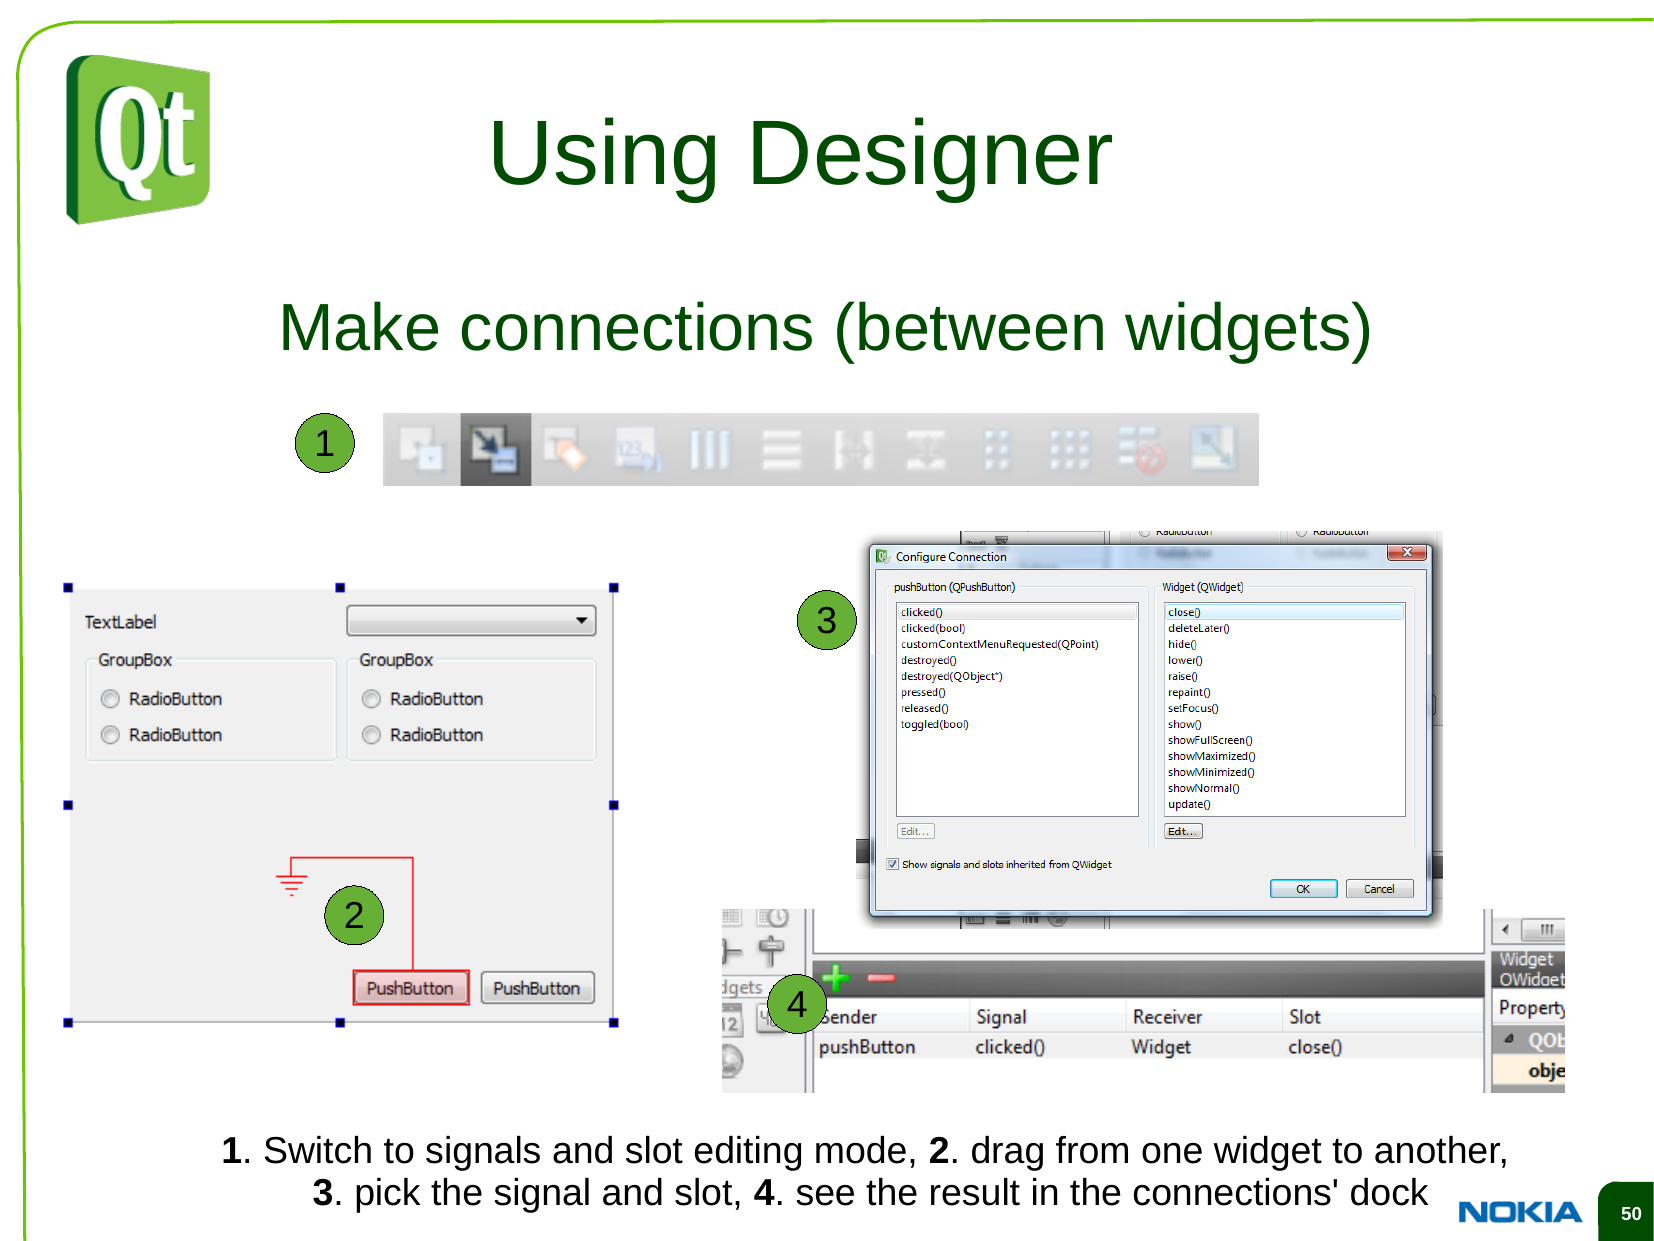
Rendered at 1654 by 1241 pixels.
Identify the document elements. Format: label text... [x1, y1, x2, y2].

picture [59, 577, 625, 1034]
text_box 1. Switch to signals and slot editing mode, 2. drag from one widget to another, 3. pick the signal and slot, 4. see the result in the connections' dock [206, 1122, 1536, 1221]
picture [66, 55, 210, 225]
title Using Designer [263, 49, 1339, 257]
text_box [531, 383, 1270, 502]
list Make connections (between widgets) [82, 290, 1571, 1094]
text_box 2 [324, 885, 384, 945]
text_box 1 [295, 413, 355, 473]
picture [461, 413, 531, 486]
picture [1459, 1201, 1583, 1223]
text_box 4 [767, 974, 827, 1034]
text_box 3 [797, 590, 857, 650]
text_box [372, 383, 461, 502]
picture [722, 531, 1565, 1093]
